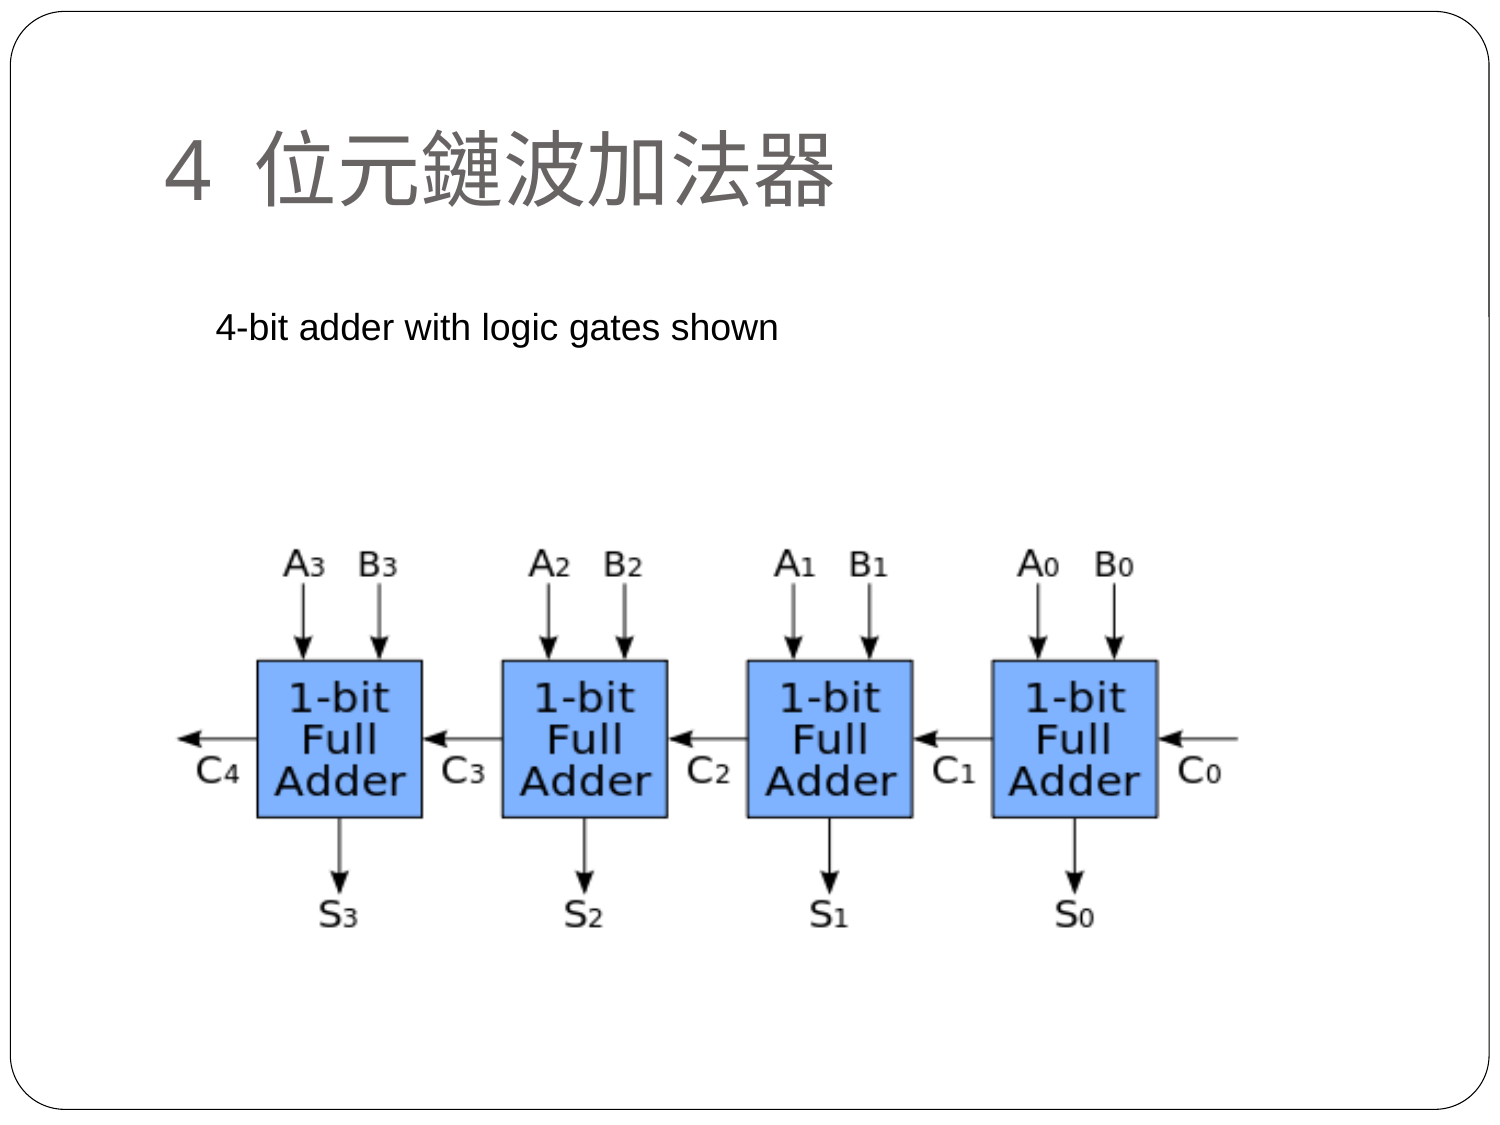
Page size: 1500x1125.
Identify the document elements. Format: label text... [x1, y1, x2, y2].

title 4 位元鏈波加法器 [150, 9, 1426, 233]
text_box 4-bit adder with logic gates shown [200, 295, 793, 356]
picture [165, 531, 1276, 957]
